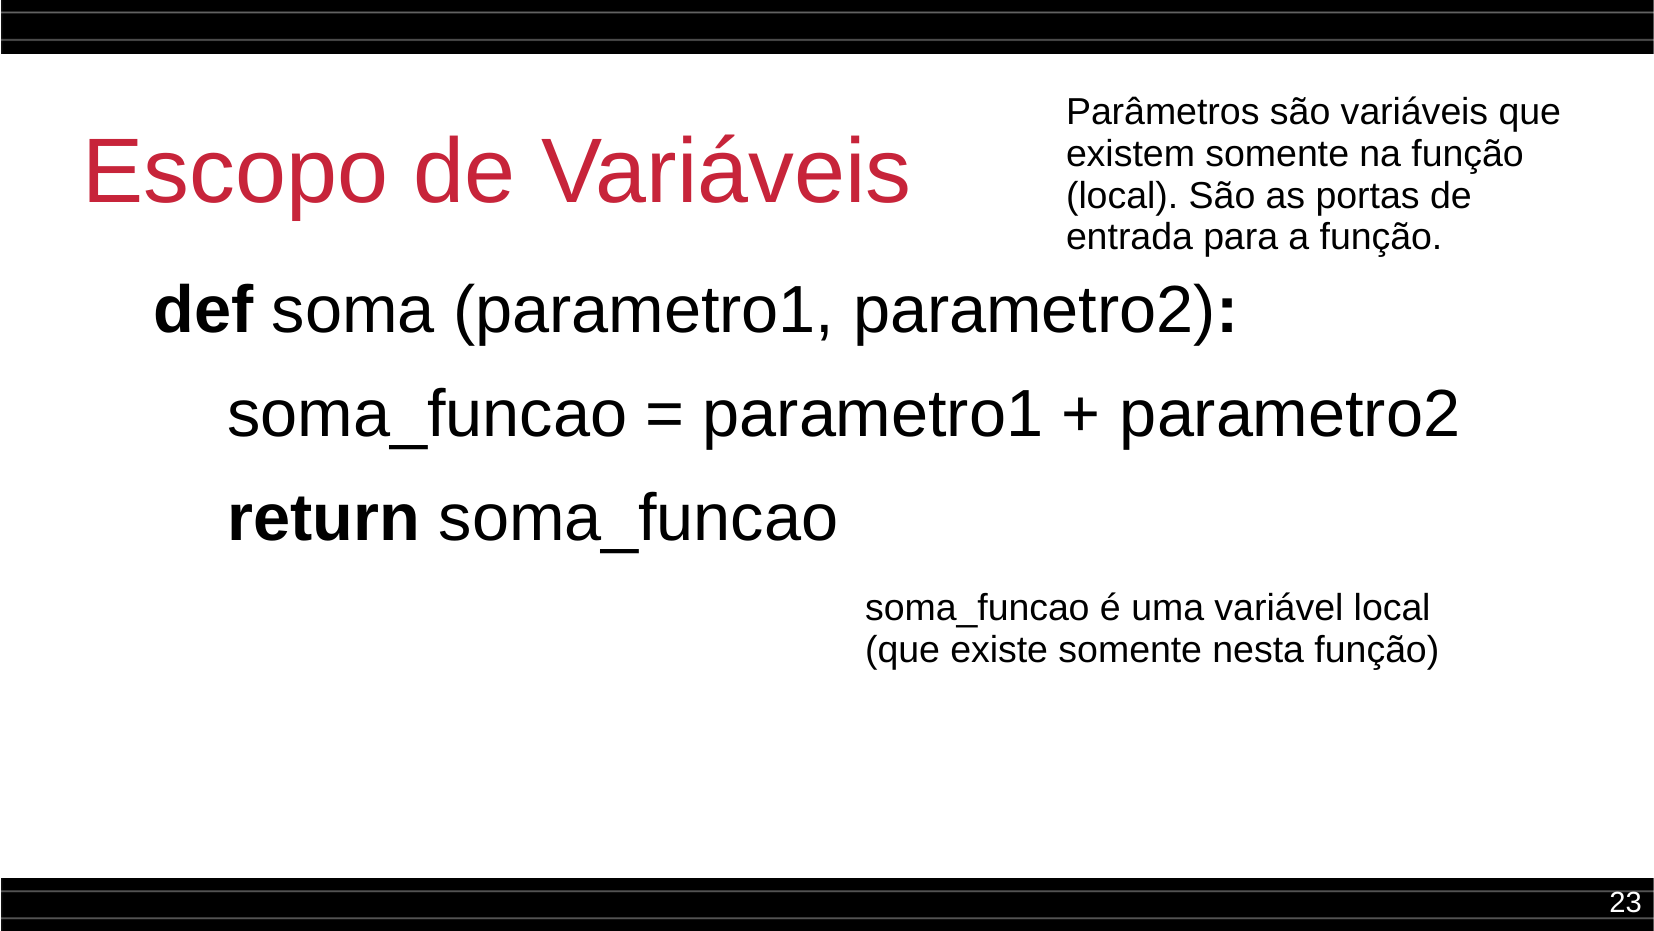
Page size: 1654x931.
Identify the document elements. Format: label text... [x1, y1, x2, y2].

text_box Parâmetros são variáveis que existem somente na função (local). São as portas de entrada para a função. [1051, 82, 1600, 272]
picture [1, 0, 1654, 54]
title Escopo de Variáveis [82, 92, 1051, 249]
list def soma (parametro1, parametro2): soma_funcao = parametro1 + parametro2 return soma_funcao [82, 271, 1571, 758]
picture [1, 878, 1654, 931]
text_box soma_funcao é uma variável local (que existe somente nesta função) [850, 578, 1455, 678]
